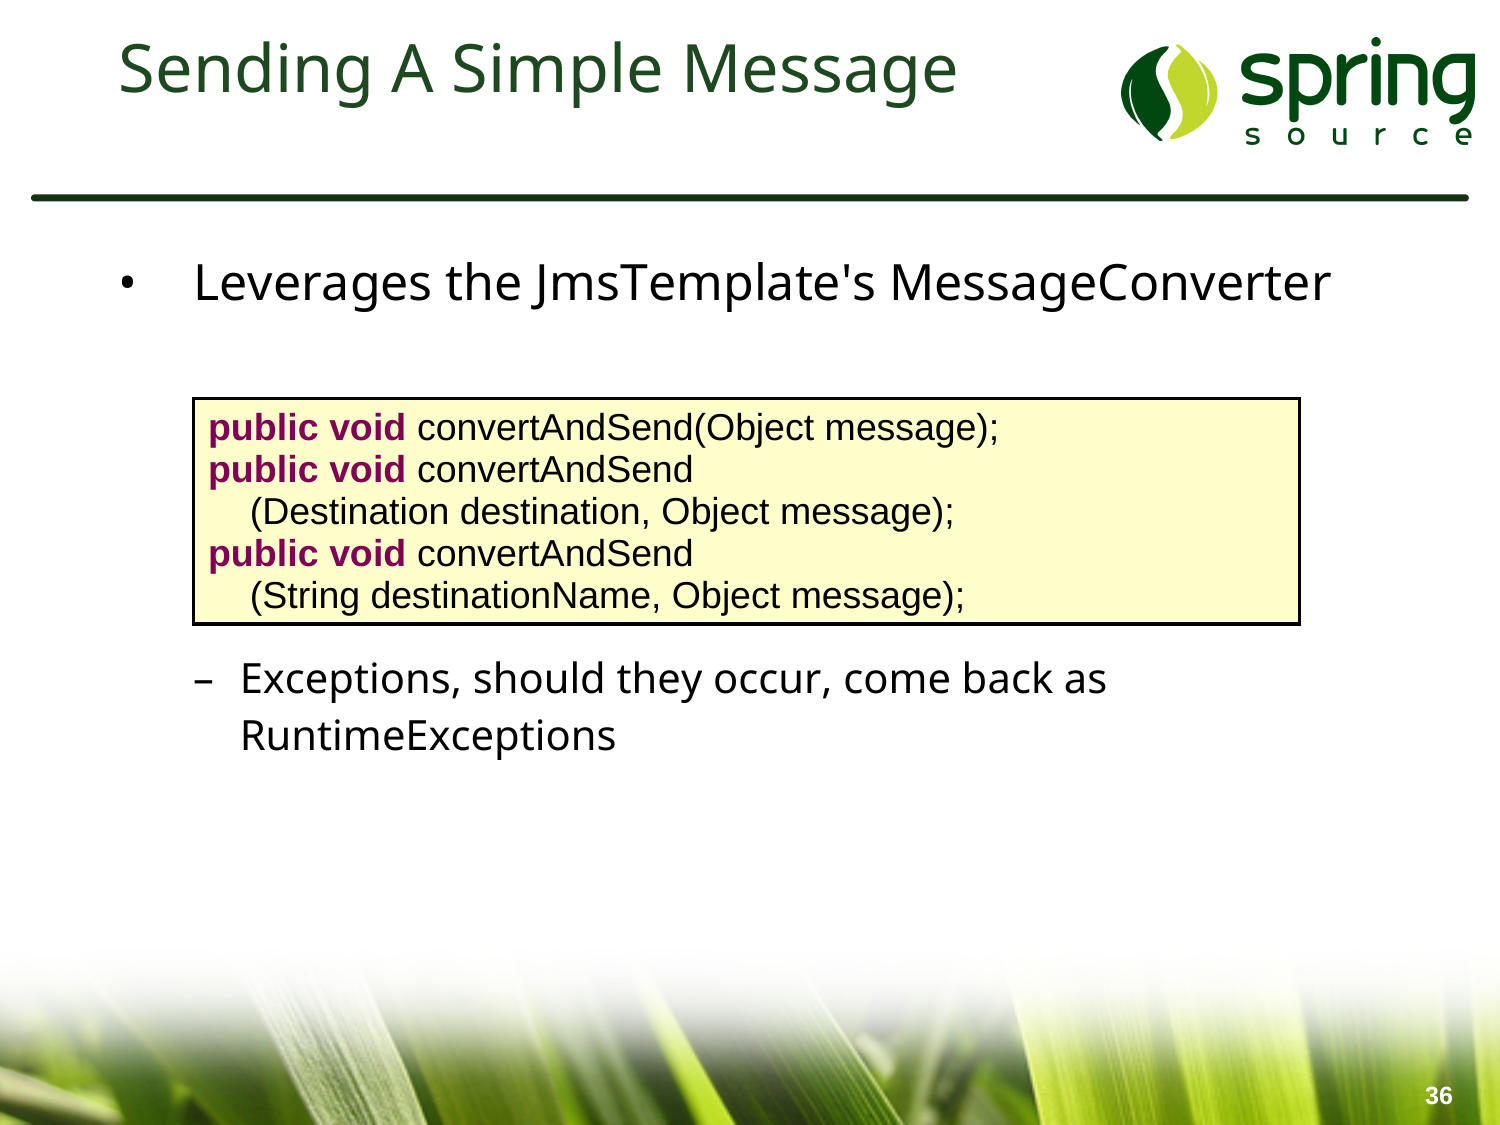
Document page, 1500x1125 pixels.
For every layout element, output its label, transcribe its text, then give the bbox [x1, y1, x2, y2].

picture [0, 944, 1500, 1125]
list Leverages the JmsTemplate's MessageConverter Exceptions, should they occur, come back as RuntimeExceptions [103, 239, 1394, 903]
title Sending A Simple Message [104, 13, 1137, 177]
text_box public void convertAndSend(Object message); public void convertAndSend (Destination destination, Object message); public void convertAndSend (String destinationName, Object message); [193, 398, 1300, 625]
picture [1137, 37, 1475, 145]
